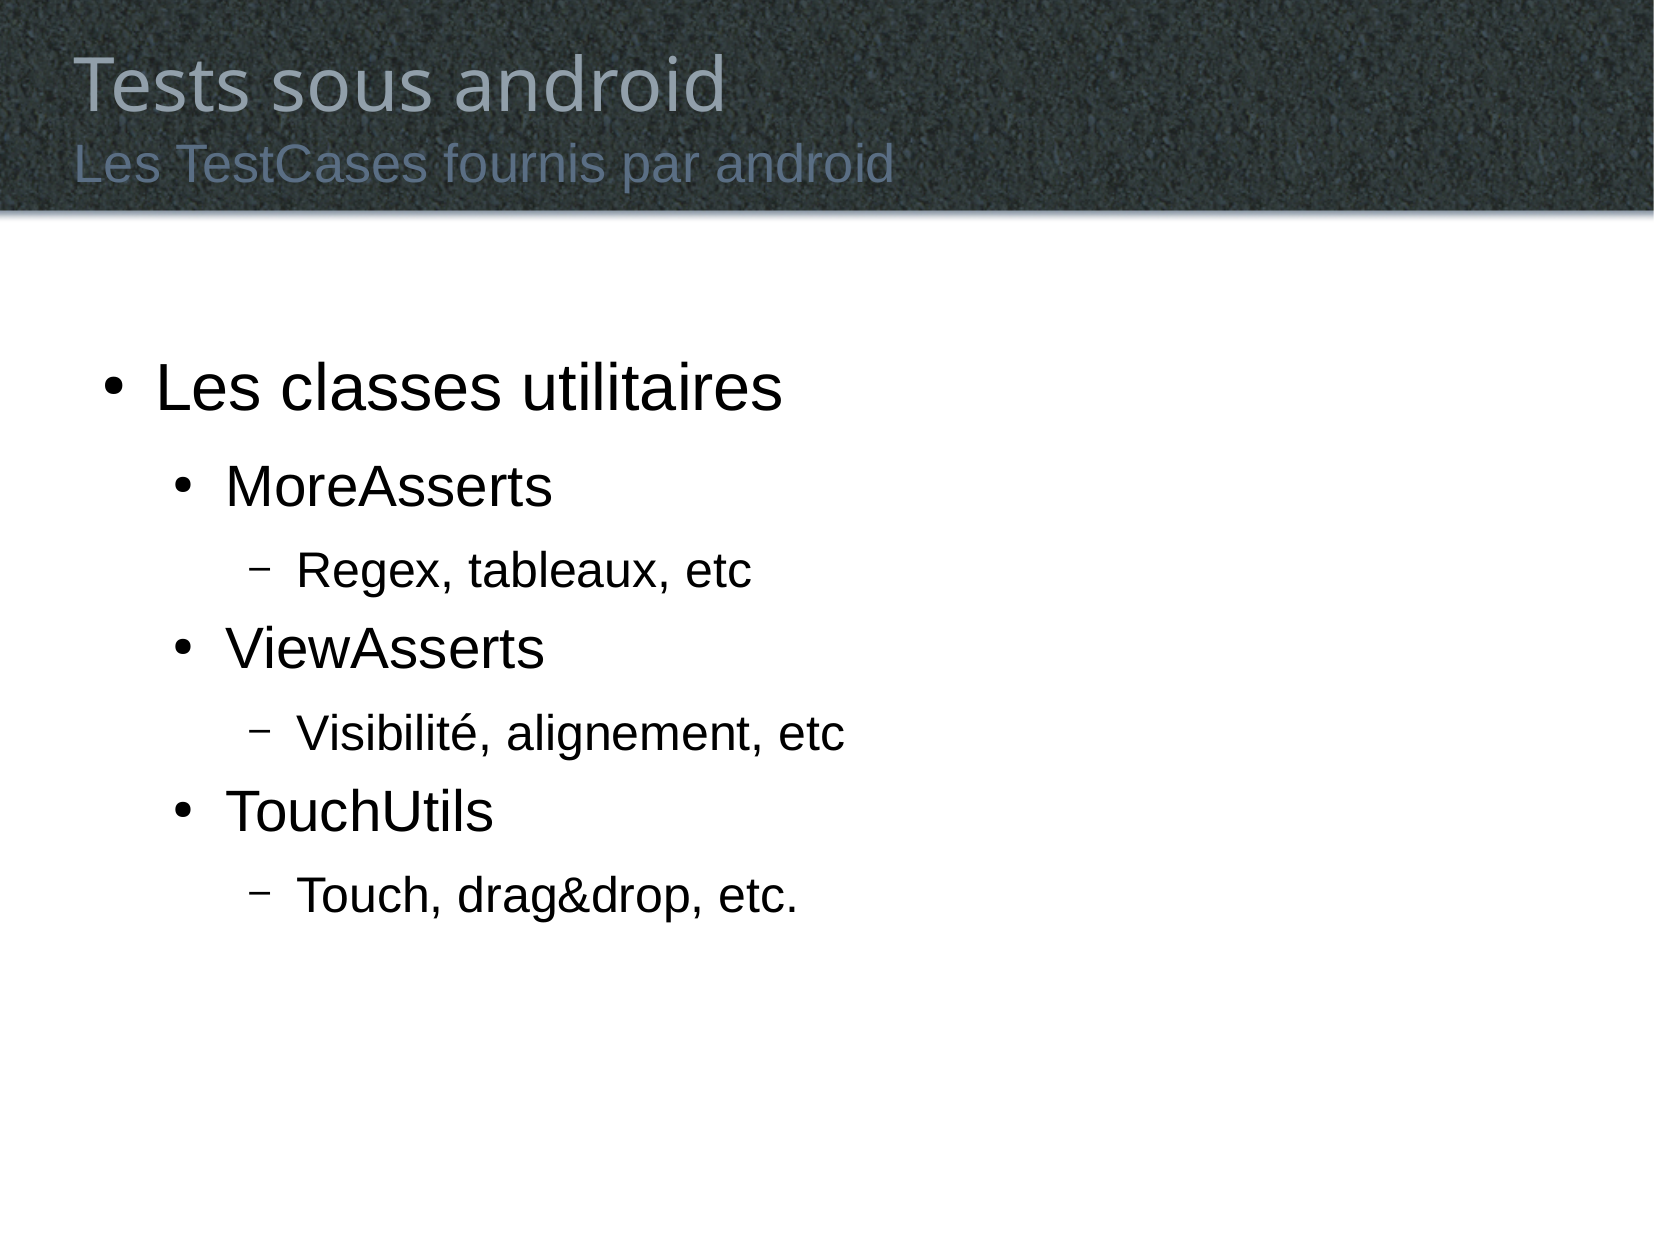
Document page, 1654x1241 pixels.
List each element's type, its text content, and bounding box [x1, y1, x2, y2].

picture [0, 0, 1654, 1241]
text_box Tests sous android Les TestCases fournis par android [59, 23, 1554, 205]
list Les classes utilitaires MoreAsserts Regex, tableaux, etc ViewAsserts Visibilité, alignement, etc TouchUtils Touch, drag&drop, etc. [84, 349, 1573, 1154]
